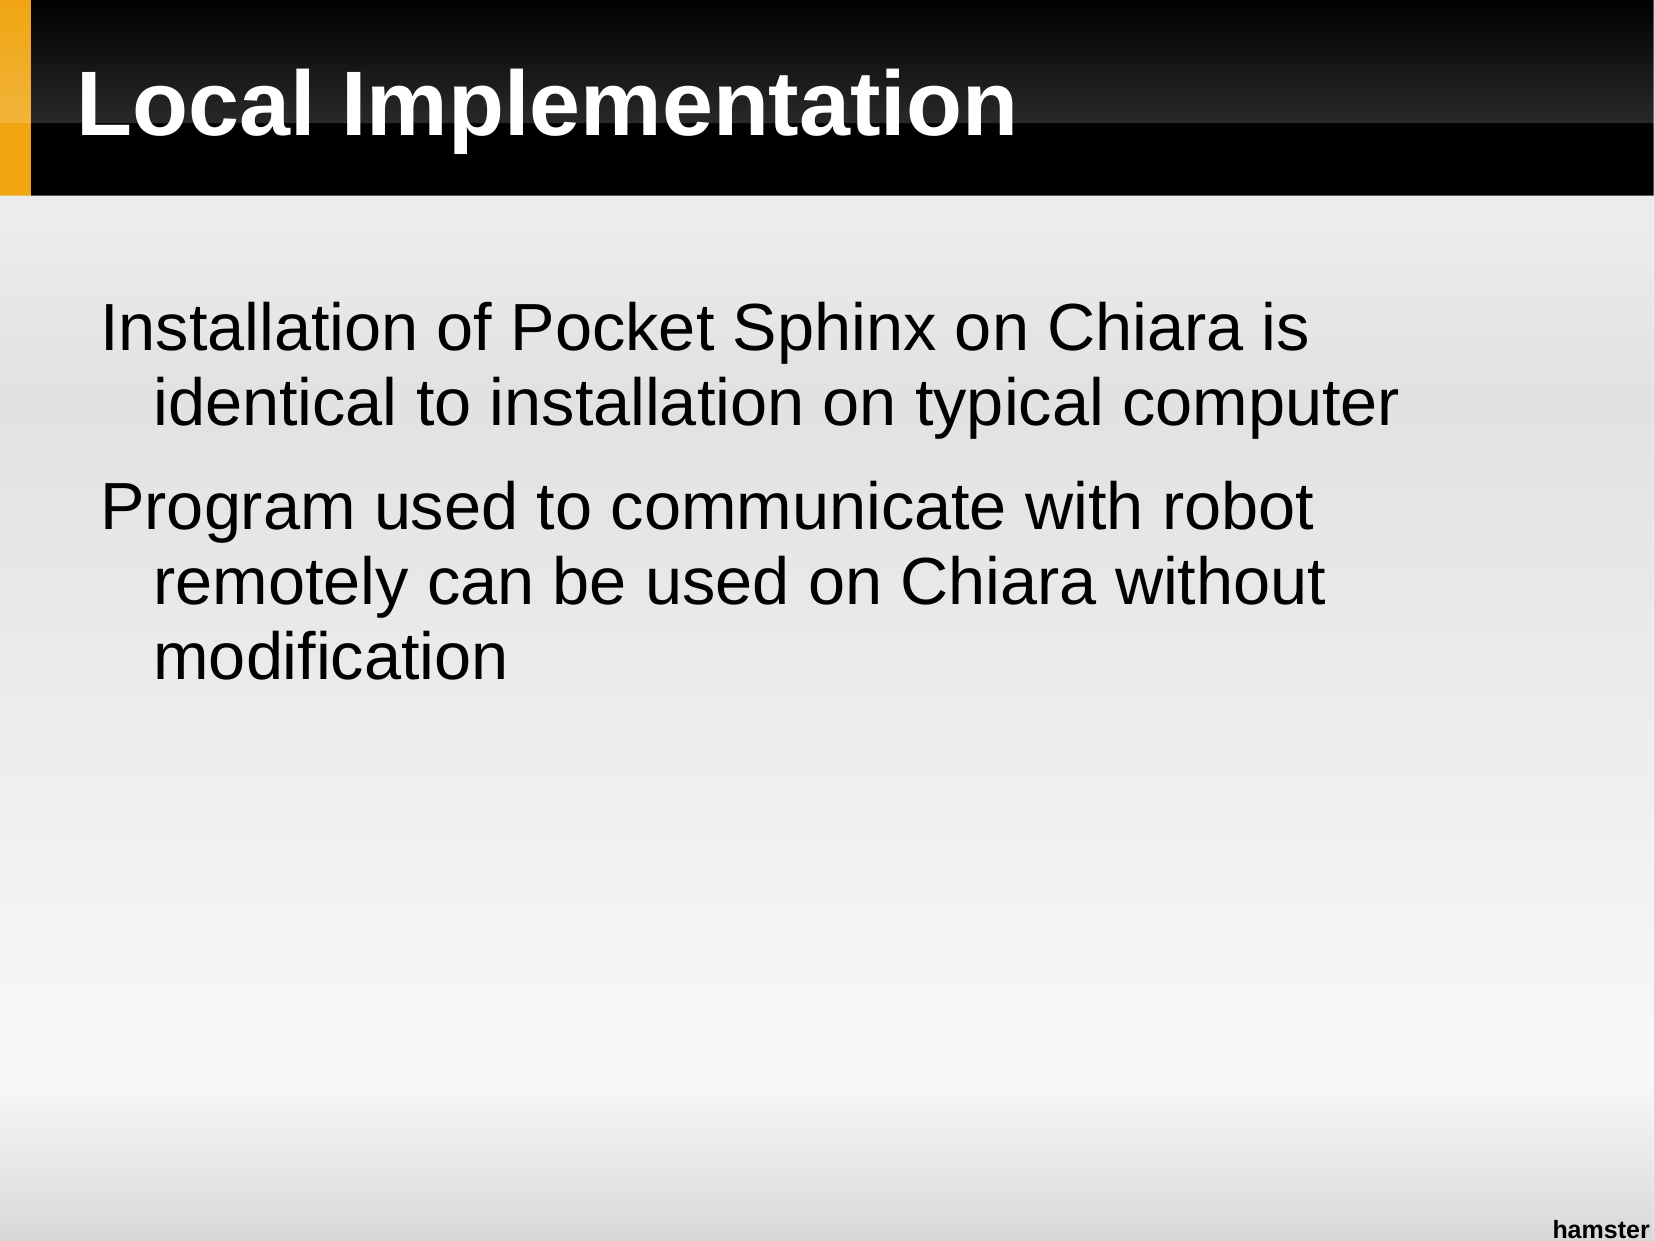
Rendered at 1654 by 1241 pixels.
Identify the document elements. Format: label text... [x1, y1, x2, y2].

picture [0, 0, 1654, 1241]
title hamster [1312, 1200, 1651, 1241]
title Local Implementation [76, 7, 1565, 200]
list Installation of Pocket Sphinx on Chiara is identical to installation on typical computer Program used to communicate with robot remotely can be used on Chiara without modification [82, 290, 1571, 1094]
